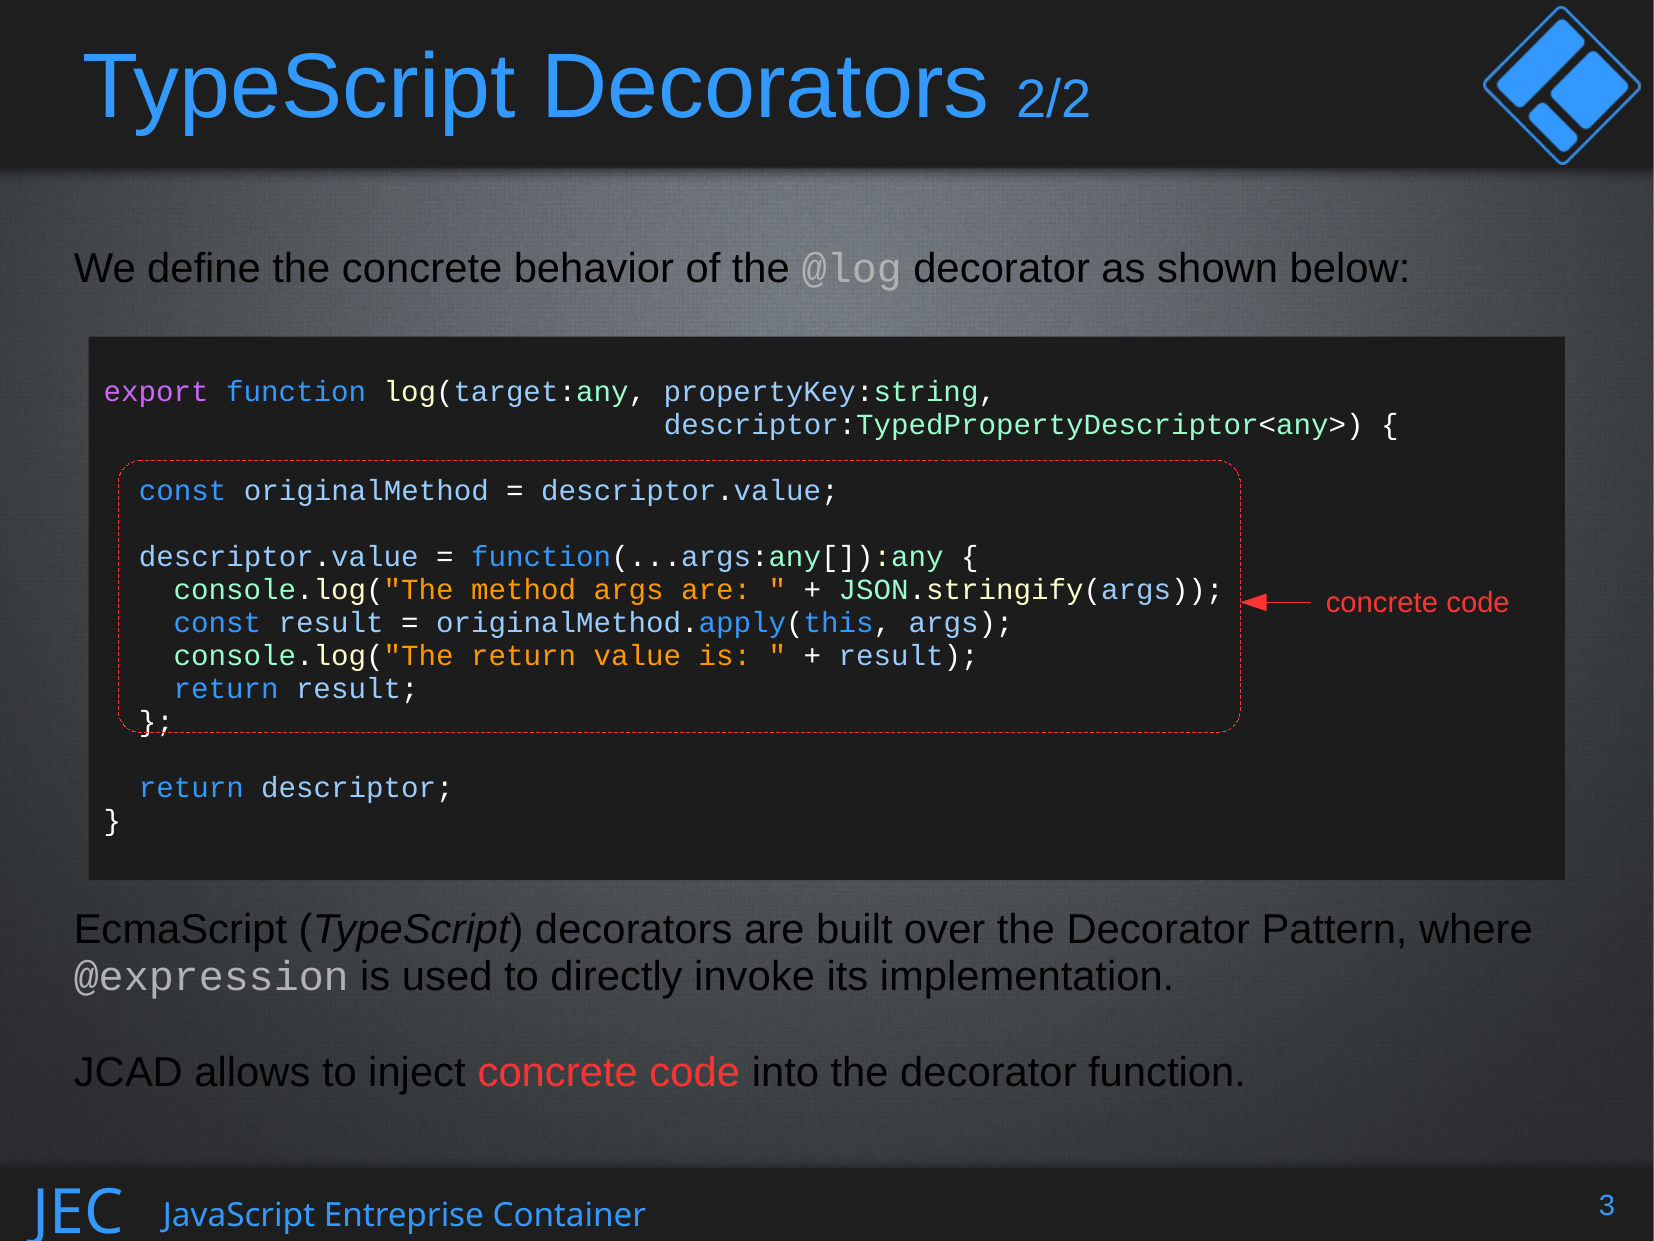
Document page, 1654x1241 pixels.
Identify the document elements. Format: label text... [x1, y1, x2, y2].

text_box EcmaScript (TypeScript) decorators are built over the Decorator Pattern, where @expression is used to directly invoke its implementation. JCAD allows to inject concrete code into the decorator function. [59, 898, 1595, 1103]
text_box export function log(target:any, propertyKey:string, descriptor:TypedPropertyDescriptor<any>) { const originalMethod = descriptor.value; descriptor.value = function(...args:any[]):any { console.log("The method args are: " + JSON.stringify(args)); const result = originalMethod.apply(this, args); console.log("The return value is: " + result); return result; }; return descriptor; } [88, 336, 1565, 852]
text_box JEC [17, 1159, 149, 1241]
text_box JavaScript Entreprise Container [148, 1183, 651, 1241]
title TypeScript Decorators 2/2 [82, 23, 1441, 147]
picture [0, 0, 1654, 1241]
text_box We define the concrete behavior of the @log decorator as shown below: [59, 237, 1595, 308]
text_box concrete code [1311, 578, 1525, 627]
text_box 3 [744, 1181, 1630, 1229]
